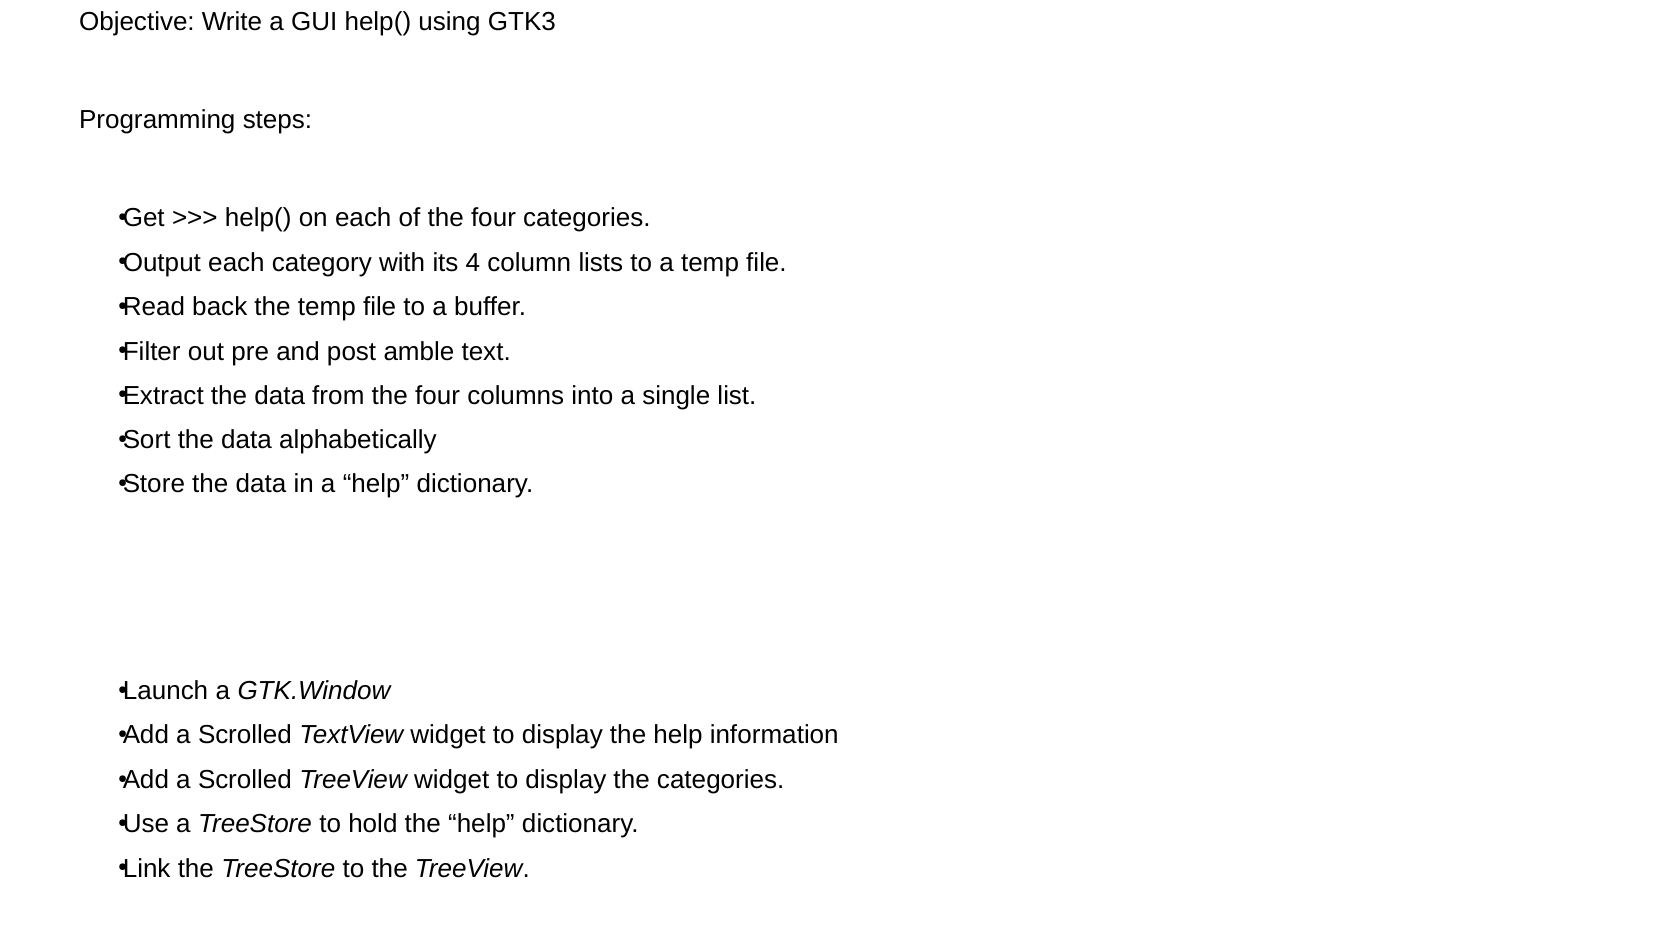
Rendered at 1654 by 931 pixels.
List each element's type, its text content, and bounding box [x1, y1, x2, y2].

list Objective: Write a GUI help() using GTK3 Programming steps: Get >>> help() on each of the four categories. Output each category with its 4 column lists to a temp file. Read back the temp file to a buffer. Filter out pre and post amble text. Extract the data from the four columns into a single list. Sort the data alphabetically Store the data in a “help” dictionary. Launch a GTK.Window Add a Scrolled TextView widget to display the help information Add a Scrolled TreeView widget to display the categories. Use a TreeStore to hold the “help” dictionary. Link the TreeStore to the TreeView. [79, 6, 1568, 899]
